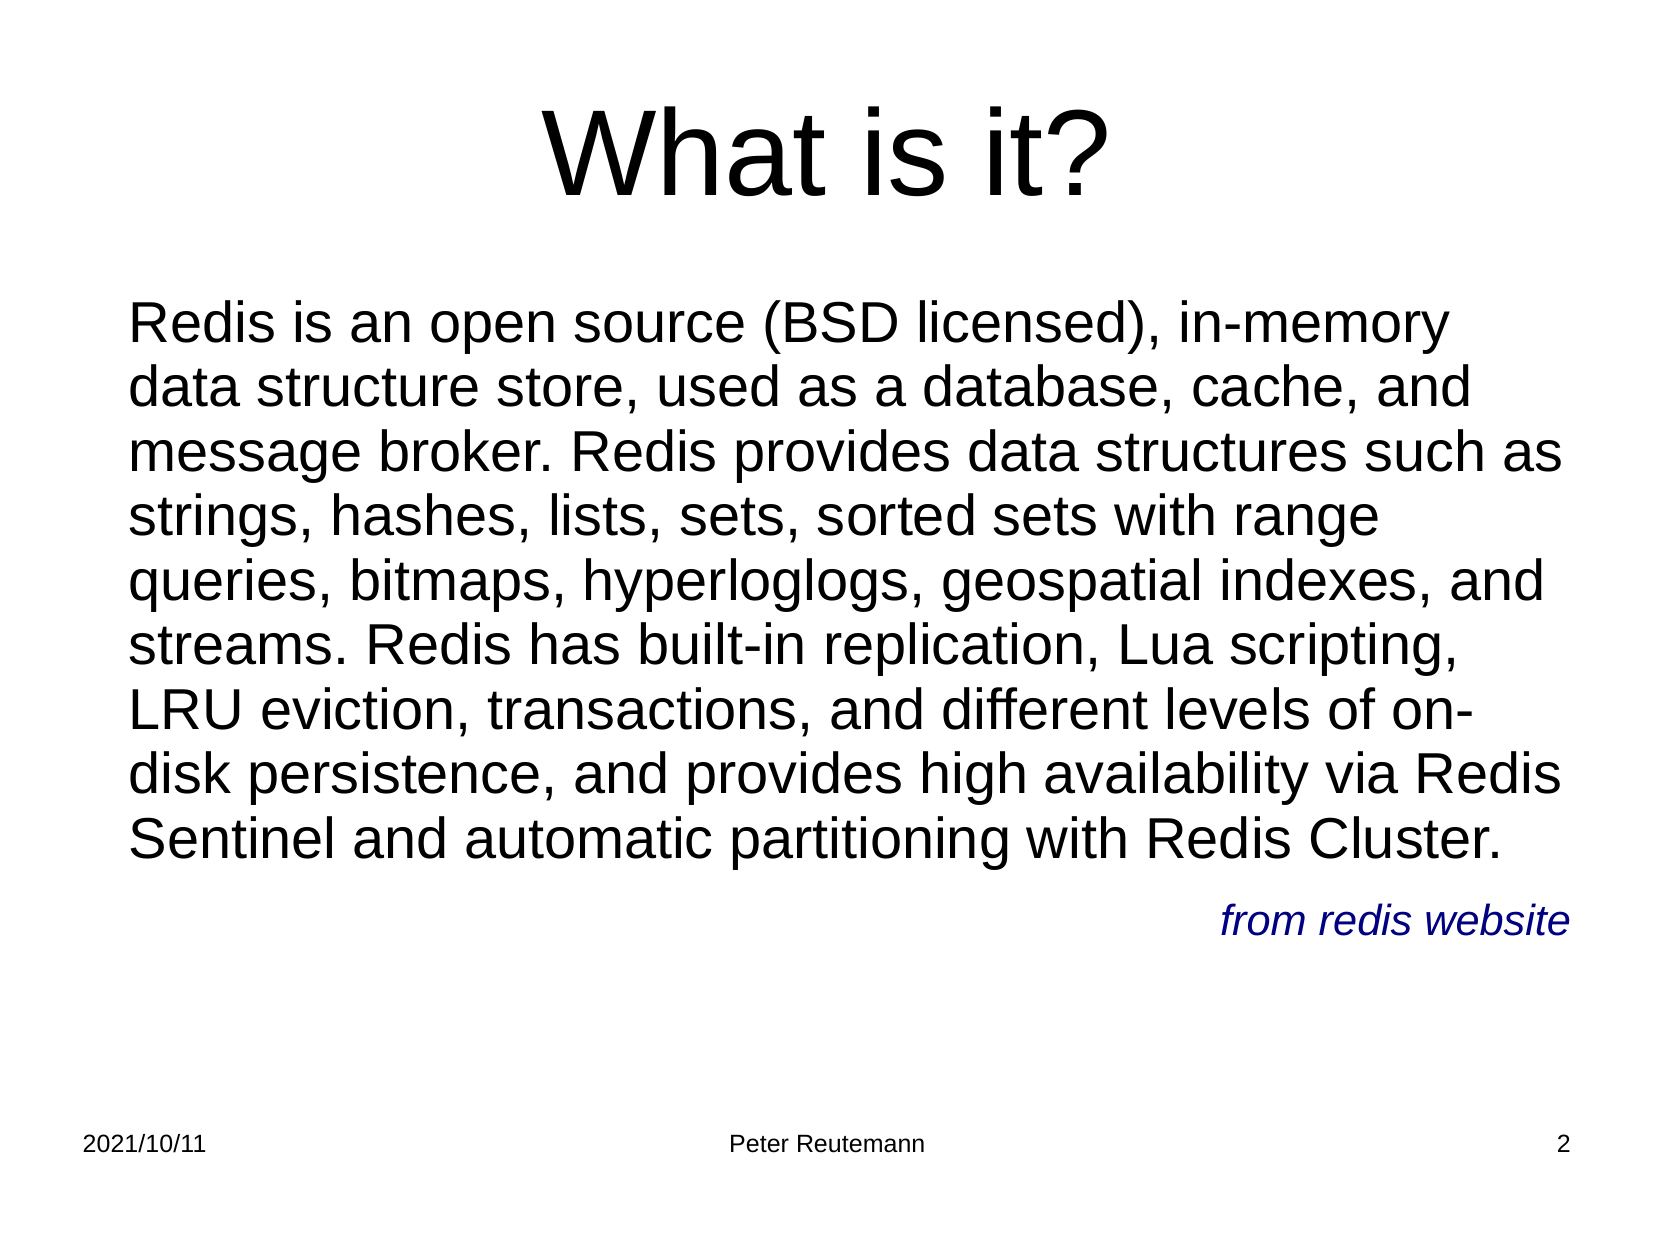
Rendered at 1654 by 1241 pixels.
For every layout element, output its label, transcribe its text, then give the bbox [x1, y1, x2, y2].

title What is it? [82, 49, 1571, 257]
list Redis is an open source (BSD licensed), in-memory data structure store, used as a database, cache, and message broker. Redis provides data structures such as strings, hashes, lists, sets, sorted sets with range queries, bitmaps, hyperloglogs, geospatial indexes, and streams. Redis has built-in replication, Lua scripting, LRU eviction, transactions, and different levels of on-disk persistence, and provides high availability via Redis Sentinel and automatic partitioning with Redis Cluster. from redis website [82, 290, 1571, 1010]
